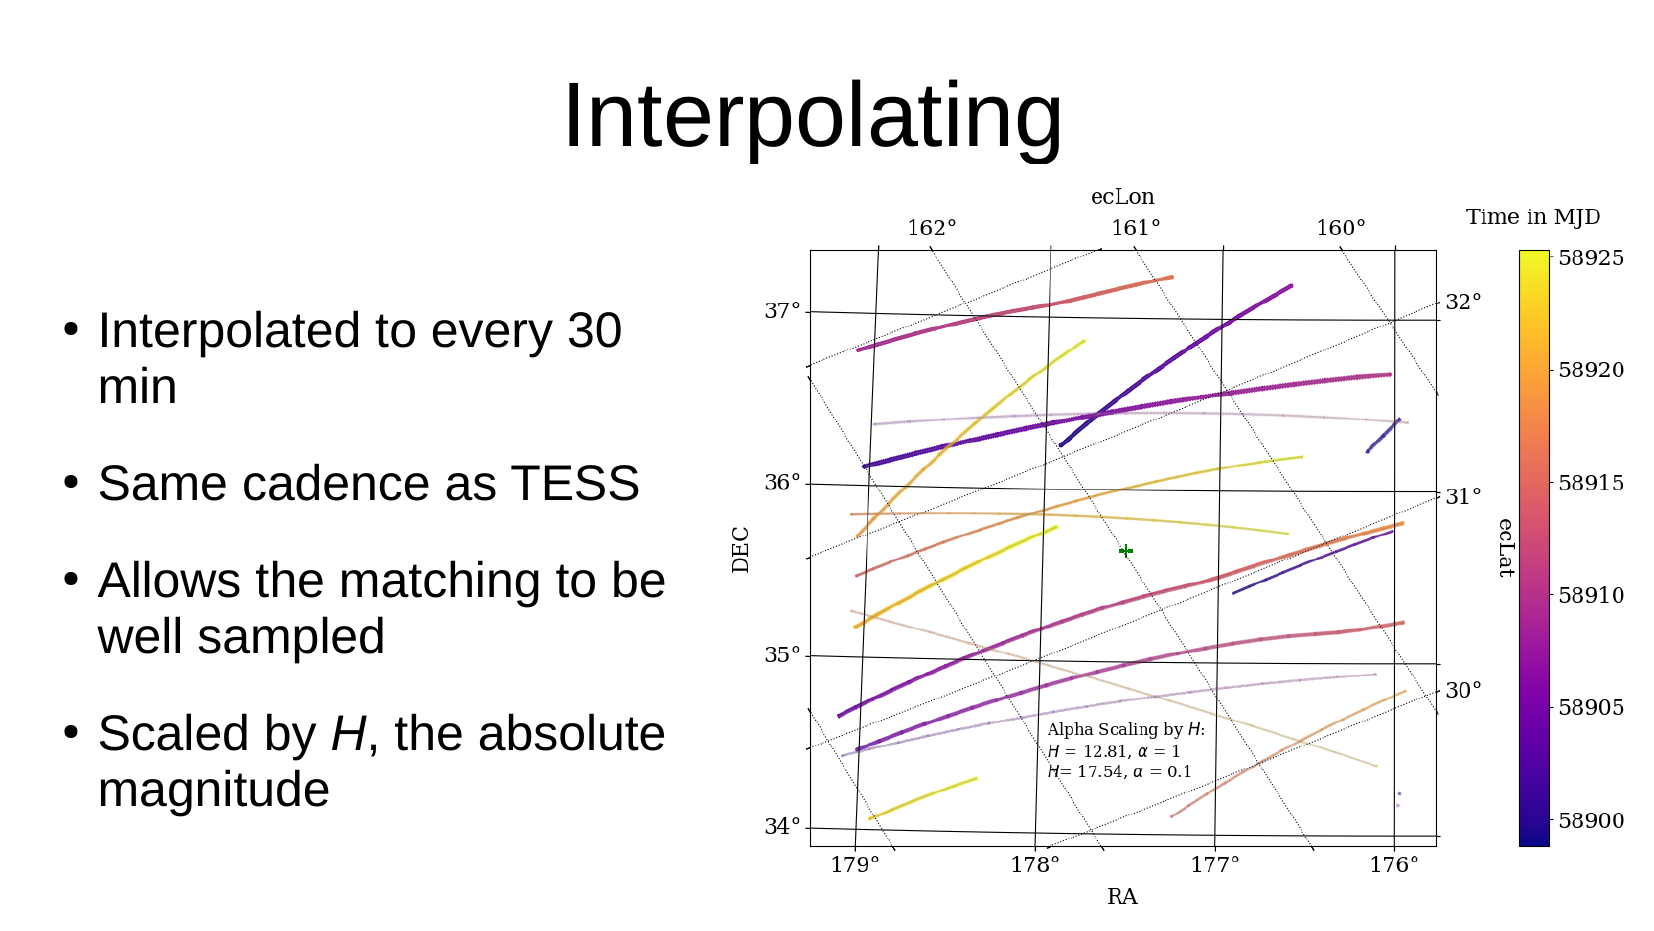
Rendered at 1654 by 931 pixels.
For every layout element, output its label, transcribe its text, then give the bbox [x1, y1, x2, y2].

title Interpolating [82, 37, 1571, 193]
picture [708, 164, 1654, 931]
text_box Interpolated to every 30 min Same cadence as TESS Allows the matching to be well sampled Scaled by H, the absolute magnitude [47, 295, 686, 825]
